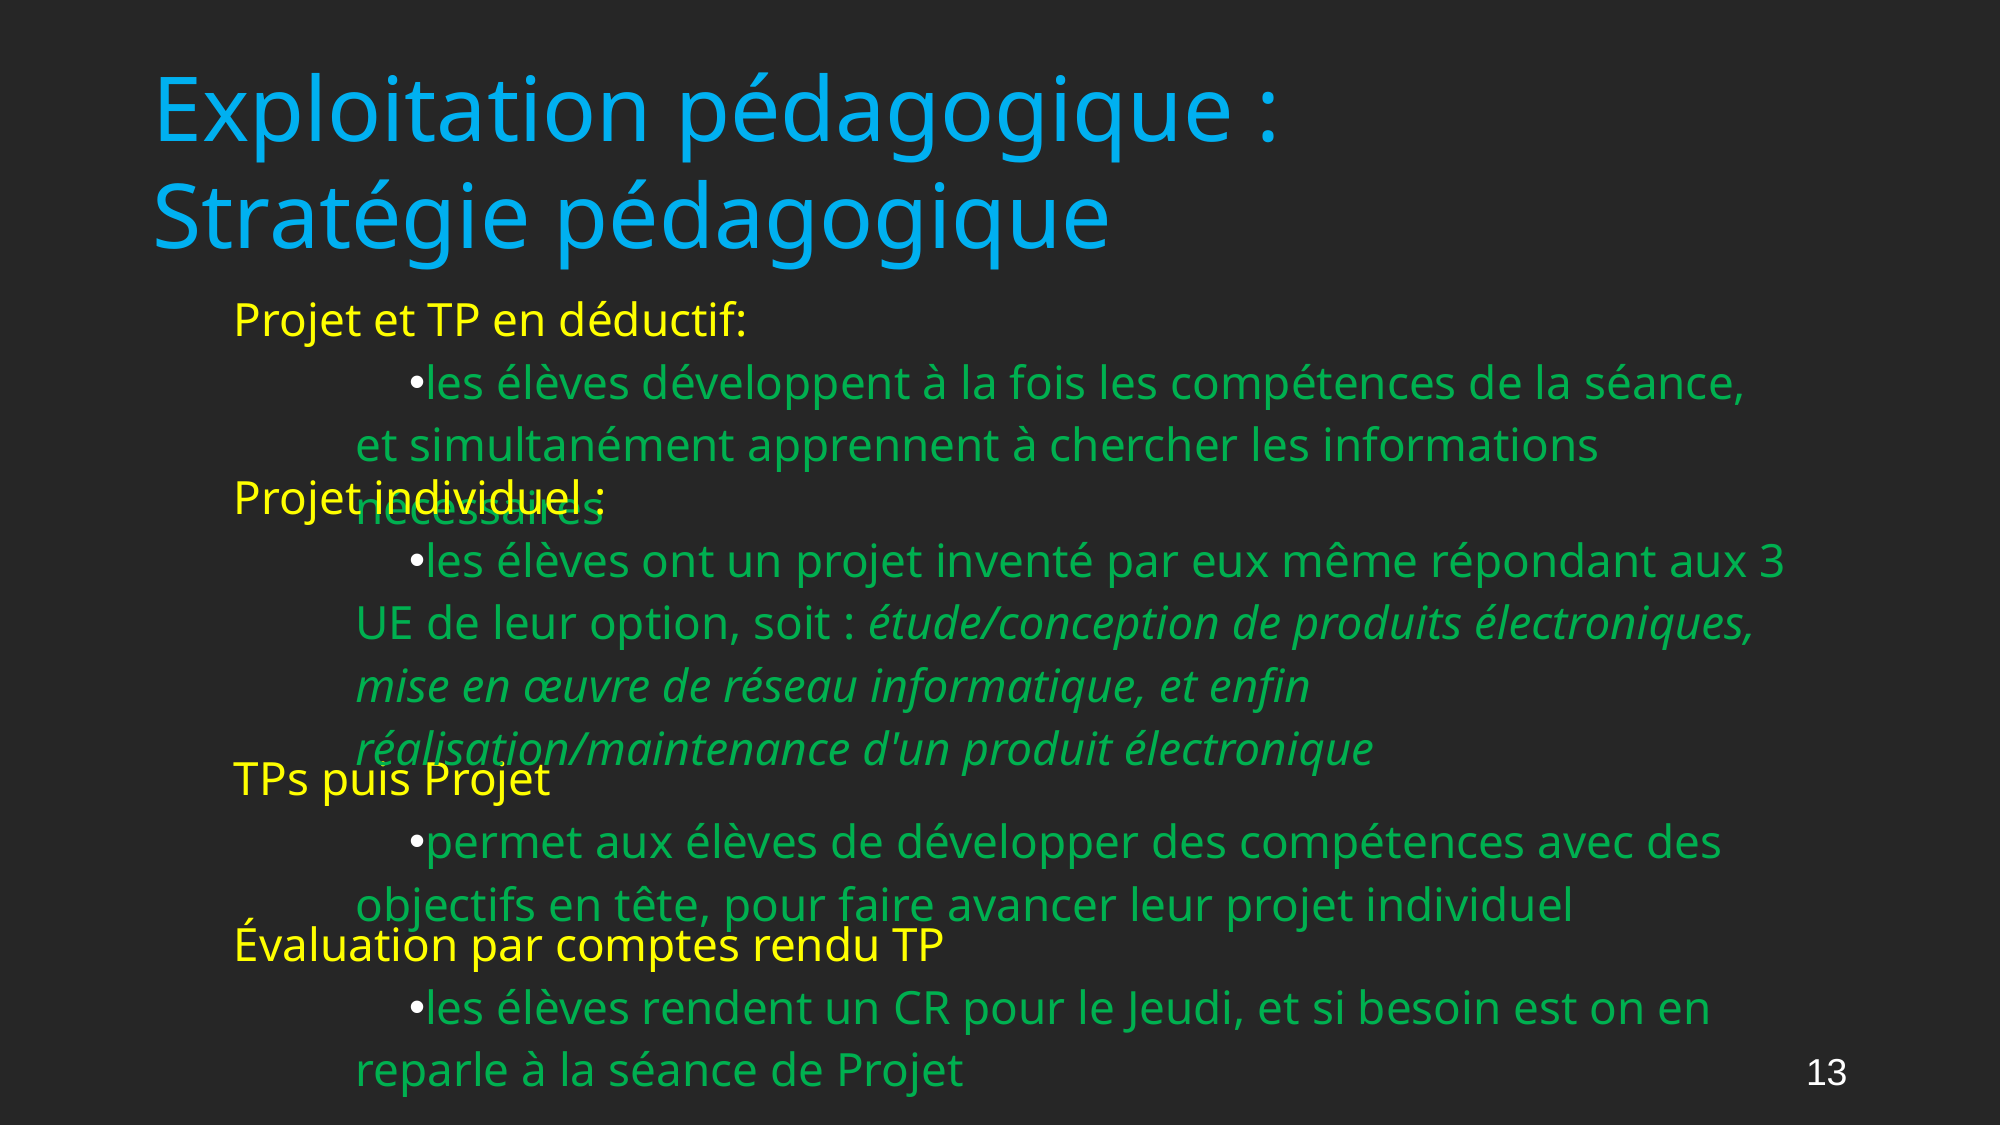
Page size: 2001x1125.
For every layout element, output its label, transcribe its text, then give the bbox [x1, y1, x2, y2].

text_box Évaluation par comptes rendu TP les élèves rendent un CR pour le Jeudi, et si besoin est on en reparle à la séance de Projet [218, 905, 1830, 1086]
text_box Projet individuel : les élèves ont un projet inventé par eux même répondant aux 3 UE de leur option, soit : étude/conception de produits électroniques, mise en œuvre de réseau informatique, et enfin réalisation/maintenance d'un produit électronique [218, 458, 1822, 749]
text_box TPs puis Projet permet aux élèves de développer des compétences avec des objectifs en tête, pour faire avancer leur projet individuel [218, 749, 1813, 905]
text_box Projet et TP en déductif: les élèves développent à la fois les compétences de la séance, et simultanément apprennent à chercher les informations nécessaires [218, 280, 1802, 458]
text_box [1412, 1042, 1863, 1103]
title Exploitation pédagogique : Stratégie pédagogique [137, 59, 1863, 278]
